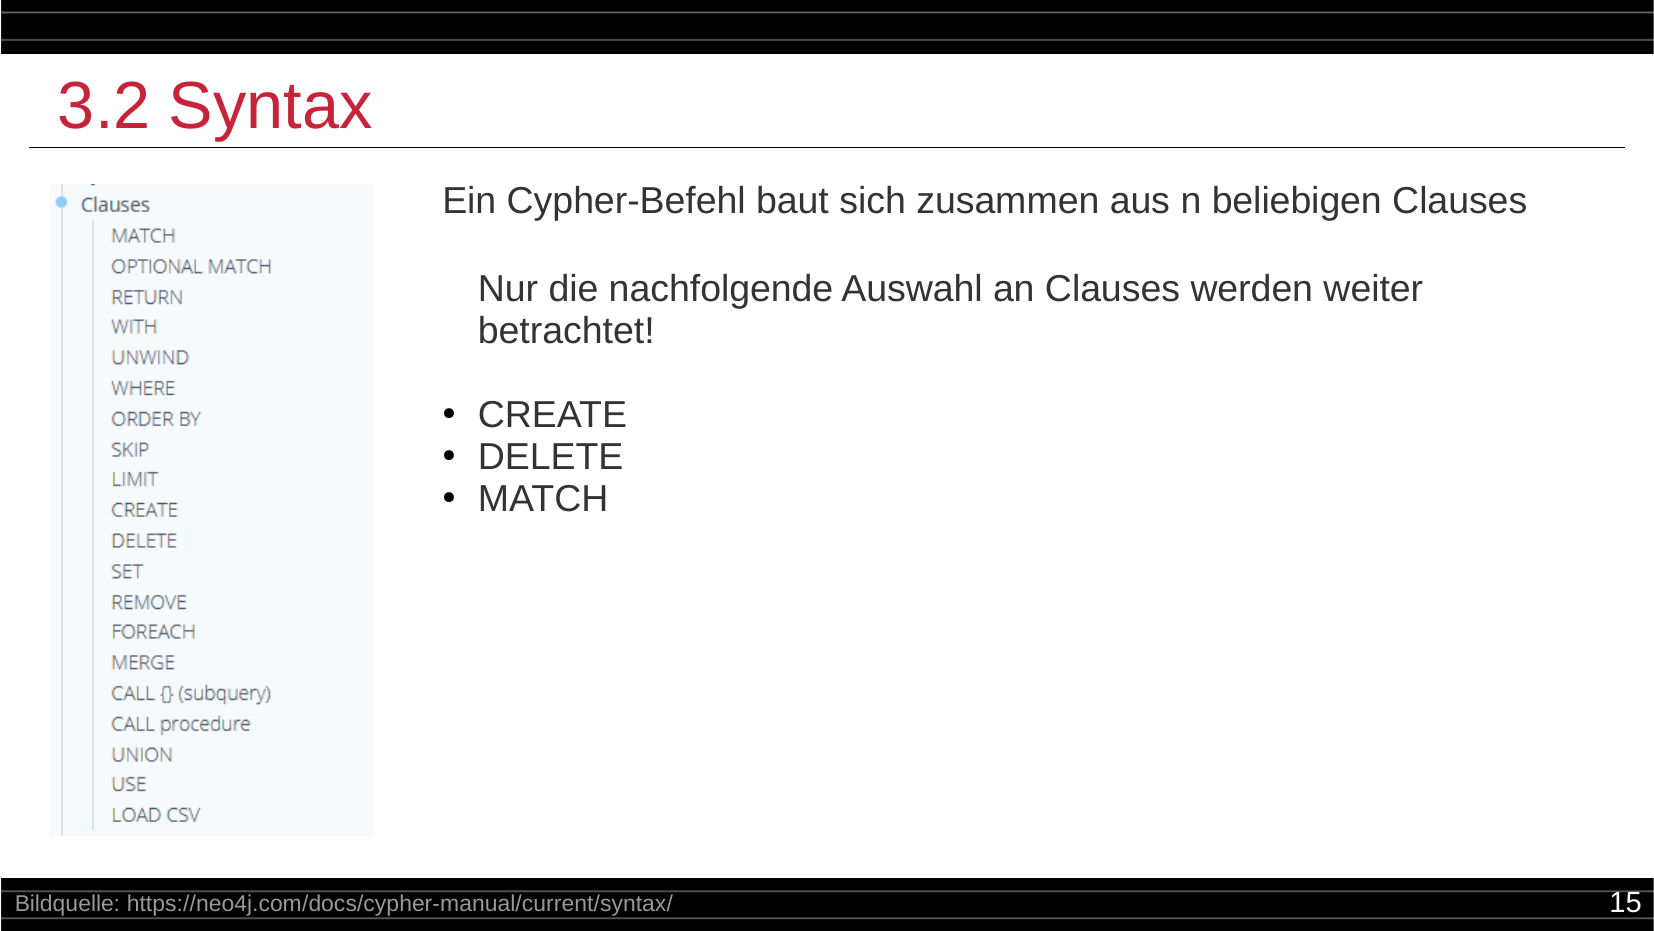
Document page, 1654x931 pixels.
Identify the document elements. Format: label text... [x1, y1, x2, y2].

picture [1, 878, 1654, 931]
text_box Ein Cypher-Befehl baut sich zusammen aus n beliebigen Clauses [427, 171, 1607, 244]
picture [49, 184, 374, 836]
title 3.2 Syntax [57, 63, 1547, 147]
text_box Bildquelle: https://neo4j.com/docs/cypher-manual/current/syntax/ [0, 883, 1602, 927]
picture [1, 0, 1654, 54]
text_box Nur die nachfolgende Auswahl an Clauses werden weiter betrachtet! CREATE DELETE MATCH [427, 260, 1607, 820]
